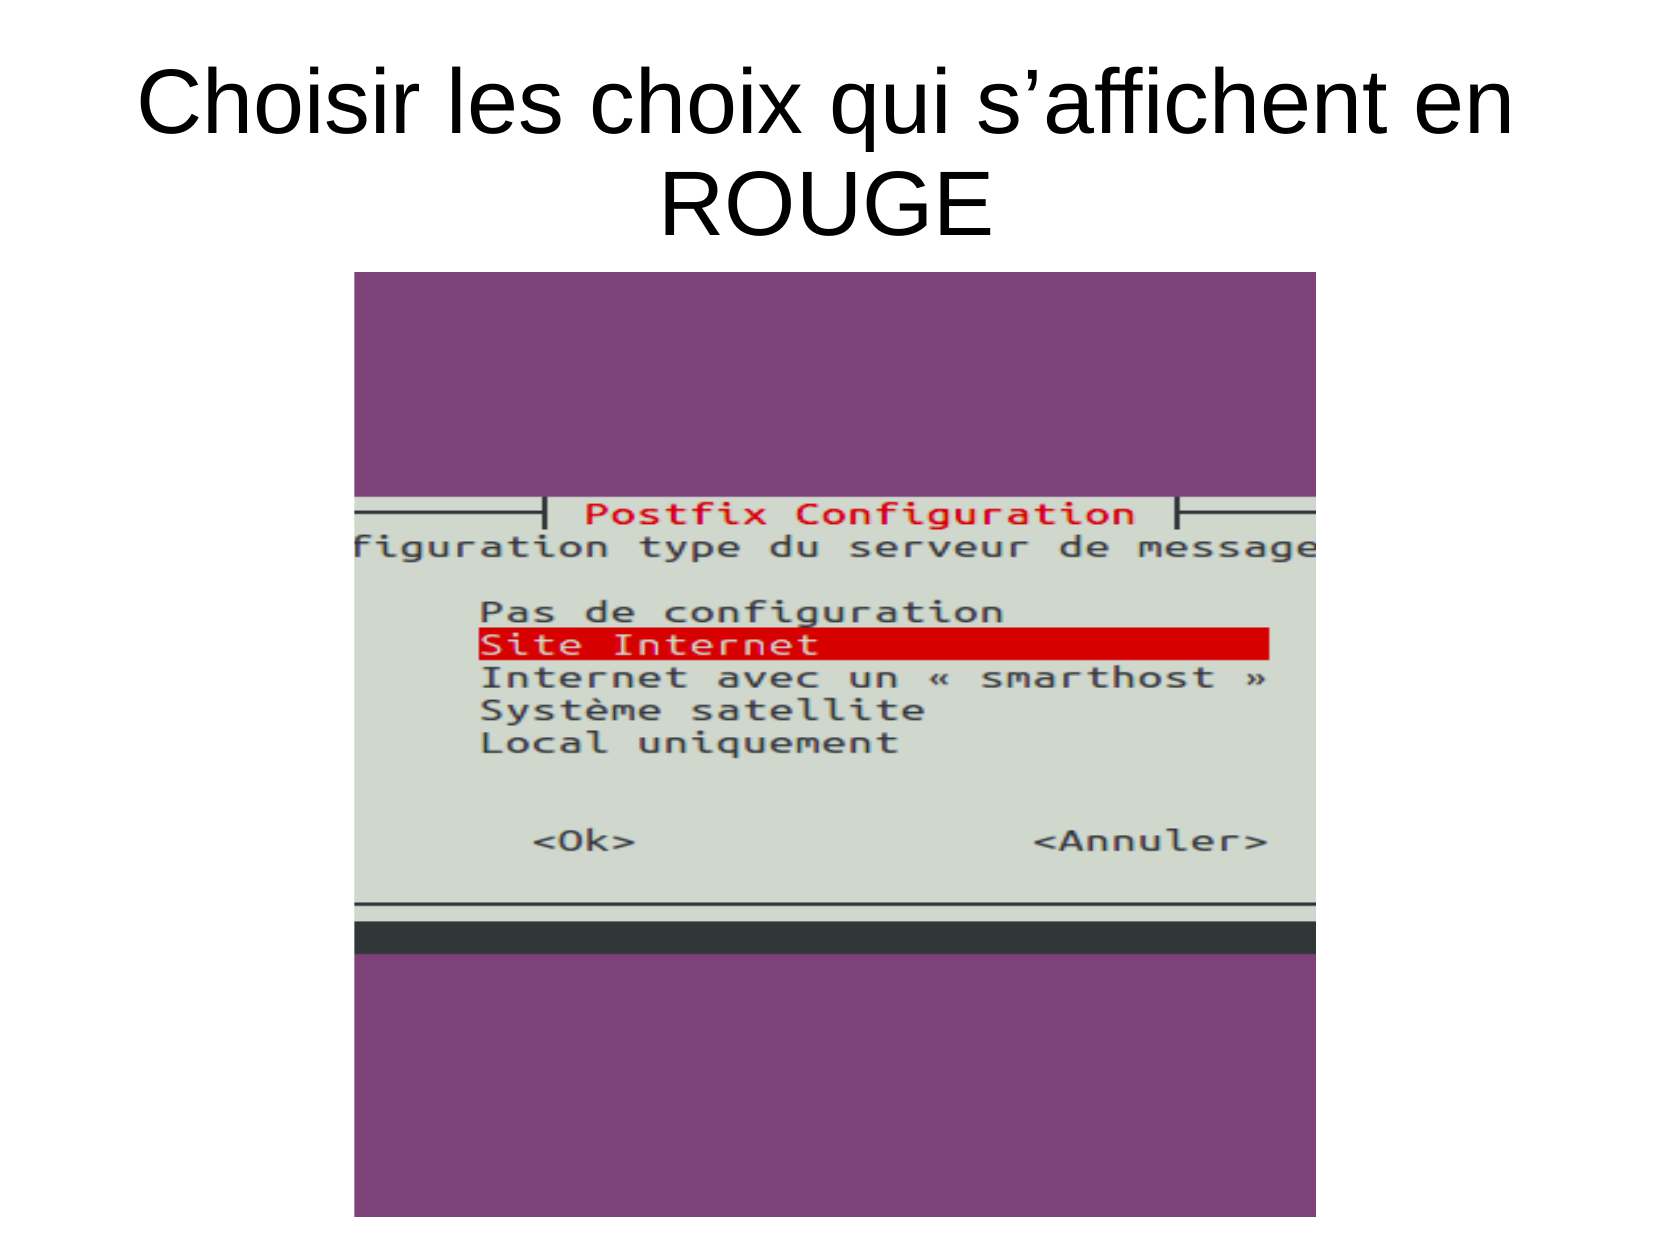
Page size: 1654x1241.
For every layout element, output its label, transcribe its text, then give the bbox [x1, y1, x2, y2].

picture [354, 272, 1316, 1217]
title Choisir les choix qui s’affichent en ROUGE [82, 49, 1571, 257]
